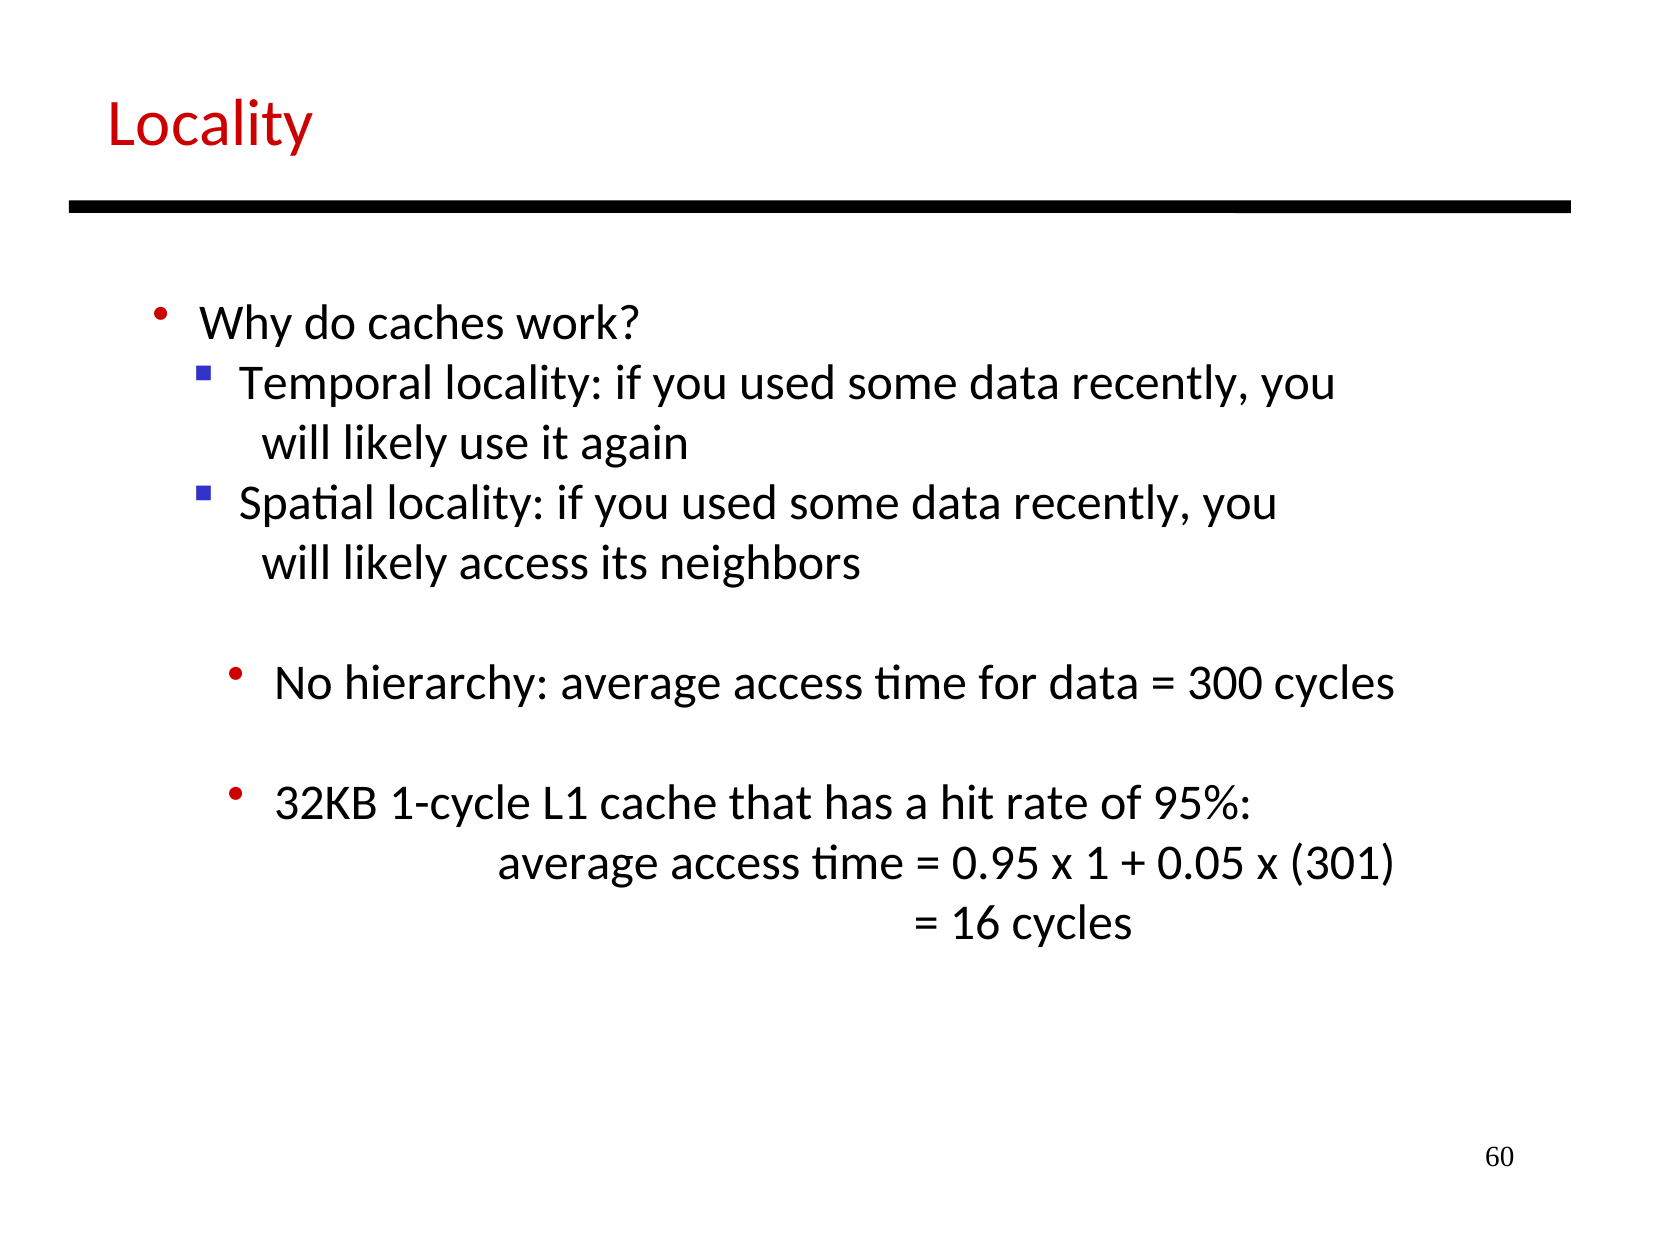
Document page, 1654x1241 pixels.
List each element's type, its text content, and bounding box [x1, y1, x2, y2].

text_box Locality [93, 71, 330, 167]
slide_number <number> [1185, 1129, 1530, 1213]
text_box Why do caches work? Temporal locality: if you used some data recently, you will likely use it again Spatial locality: if you used some data recently, you will likely access its neighbors No hierarchy: average access time for data = 300 cycles 32KB 1-cycle L1 cache that has a hit rate of 95%: average access time = 0.95 x 1 + 0.05 x (301) = 16 cycles [137, 282, 1412, 958]
